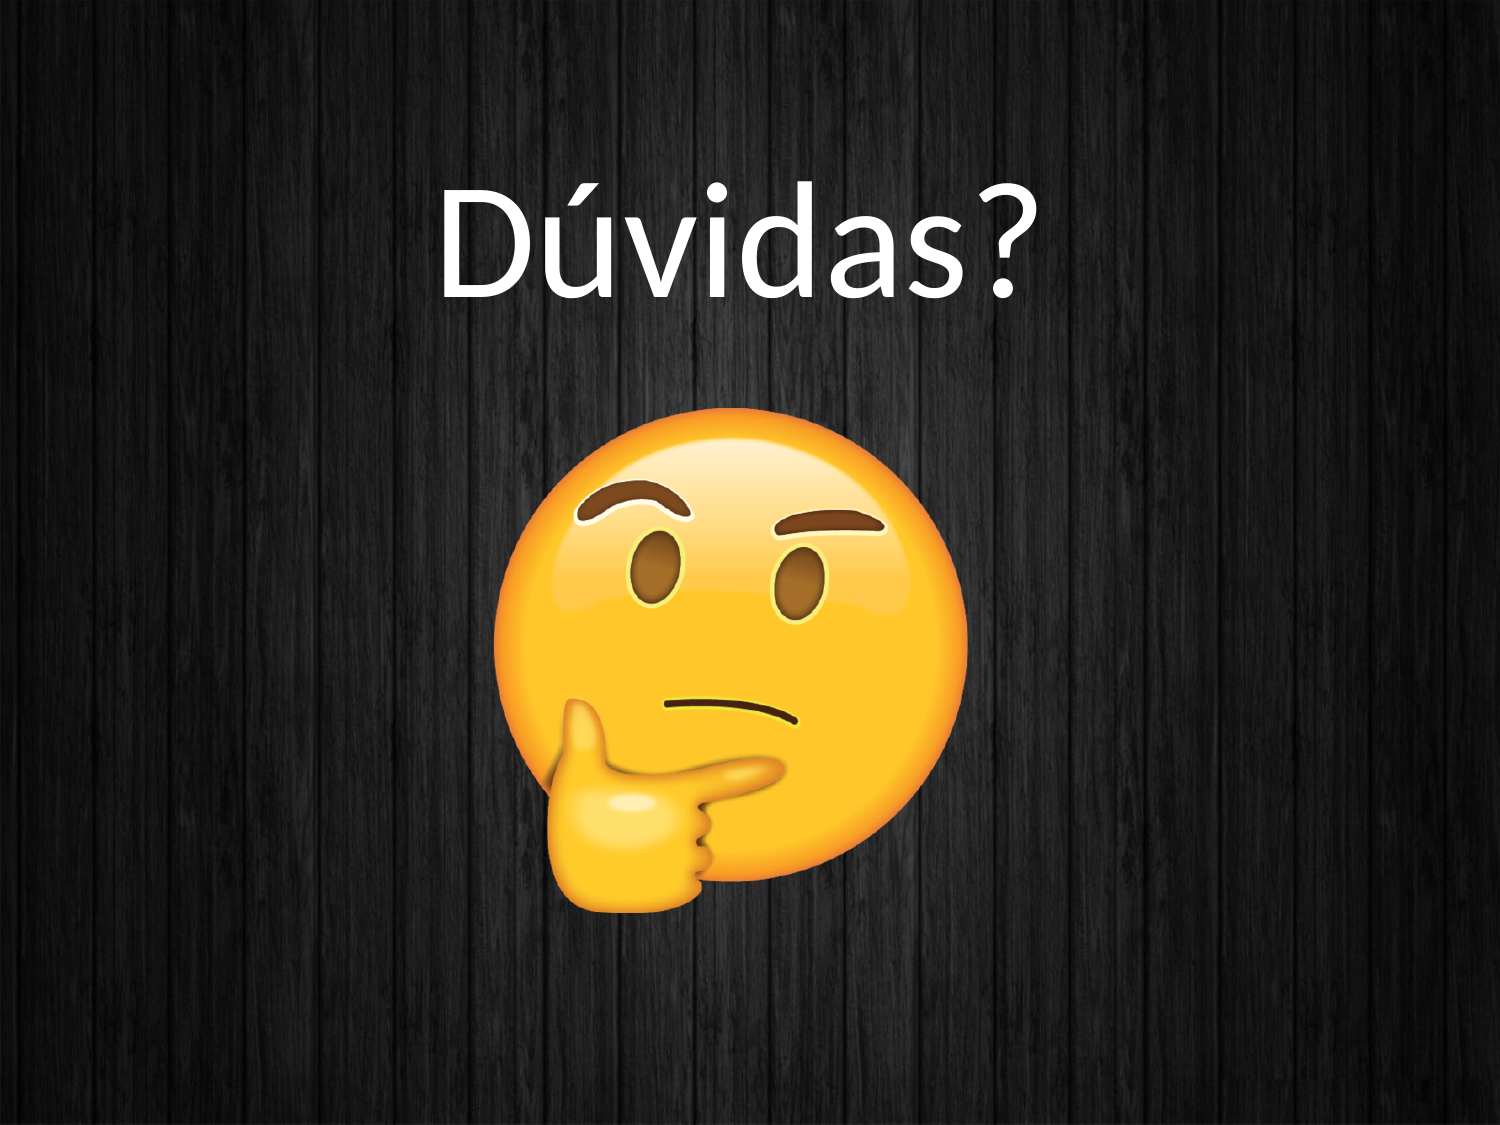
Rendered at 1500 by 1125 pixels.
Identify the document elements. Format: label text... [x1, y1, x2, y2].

picture [0, 0, 1500, 1125]
text_box Dúvidas? [64, 137, 1415, 325]
